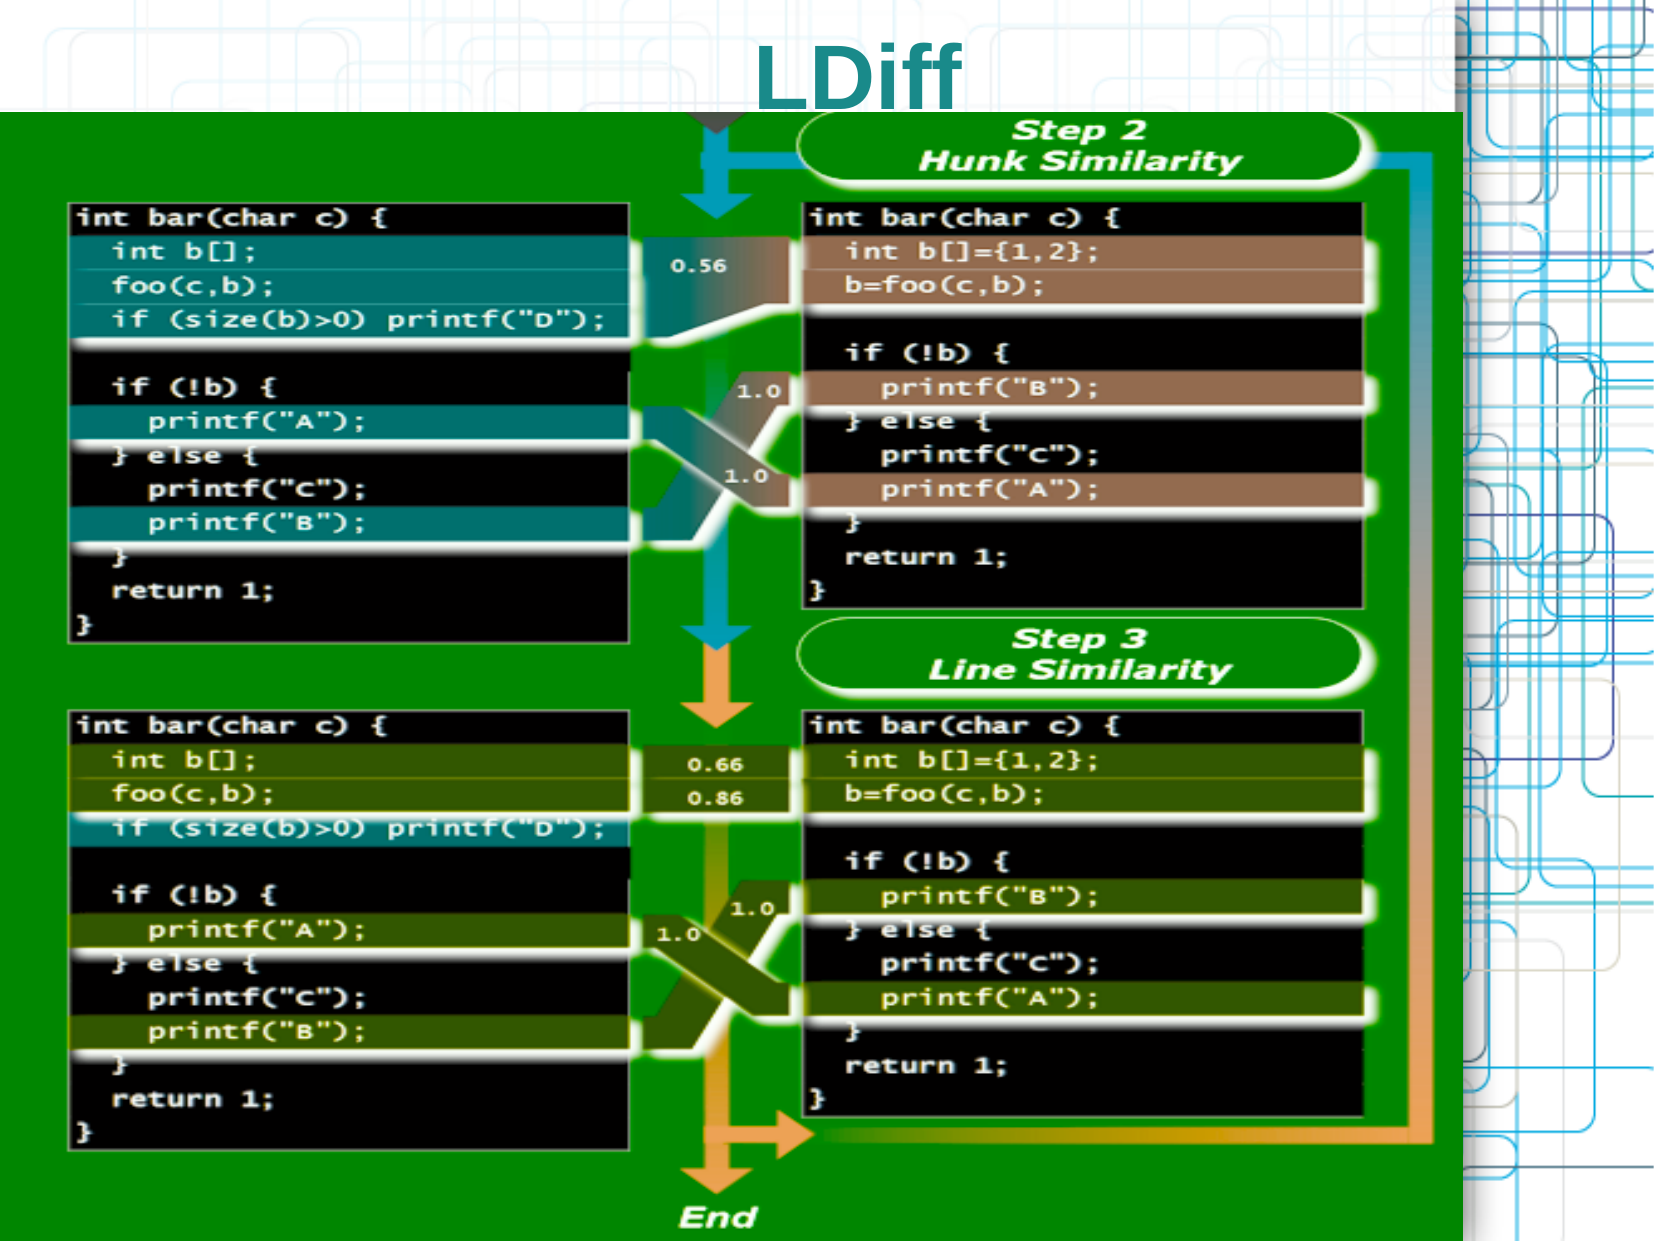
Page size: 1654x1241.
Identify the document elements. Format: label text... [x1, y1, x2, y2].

picture [0, 0, 1654, 1241]
title LDiff [179, 0, 1538, 193]
